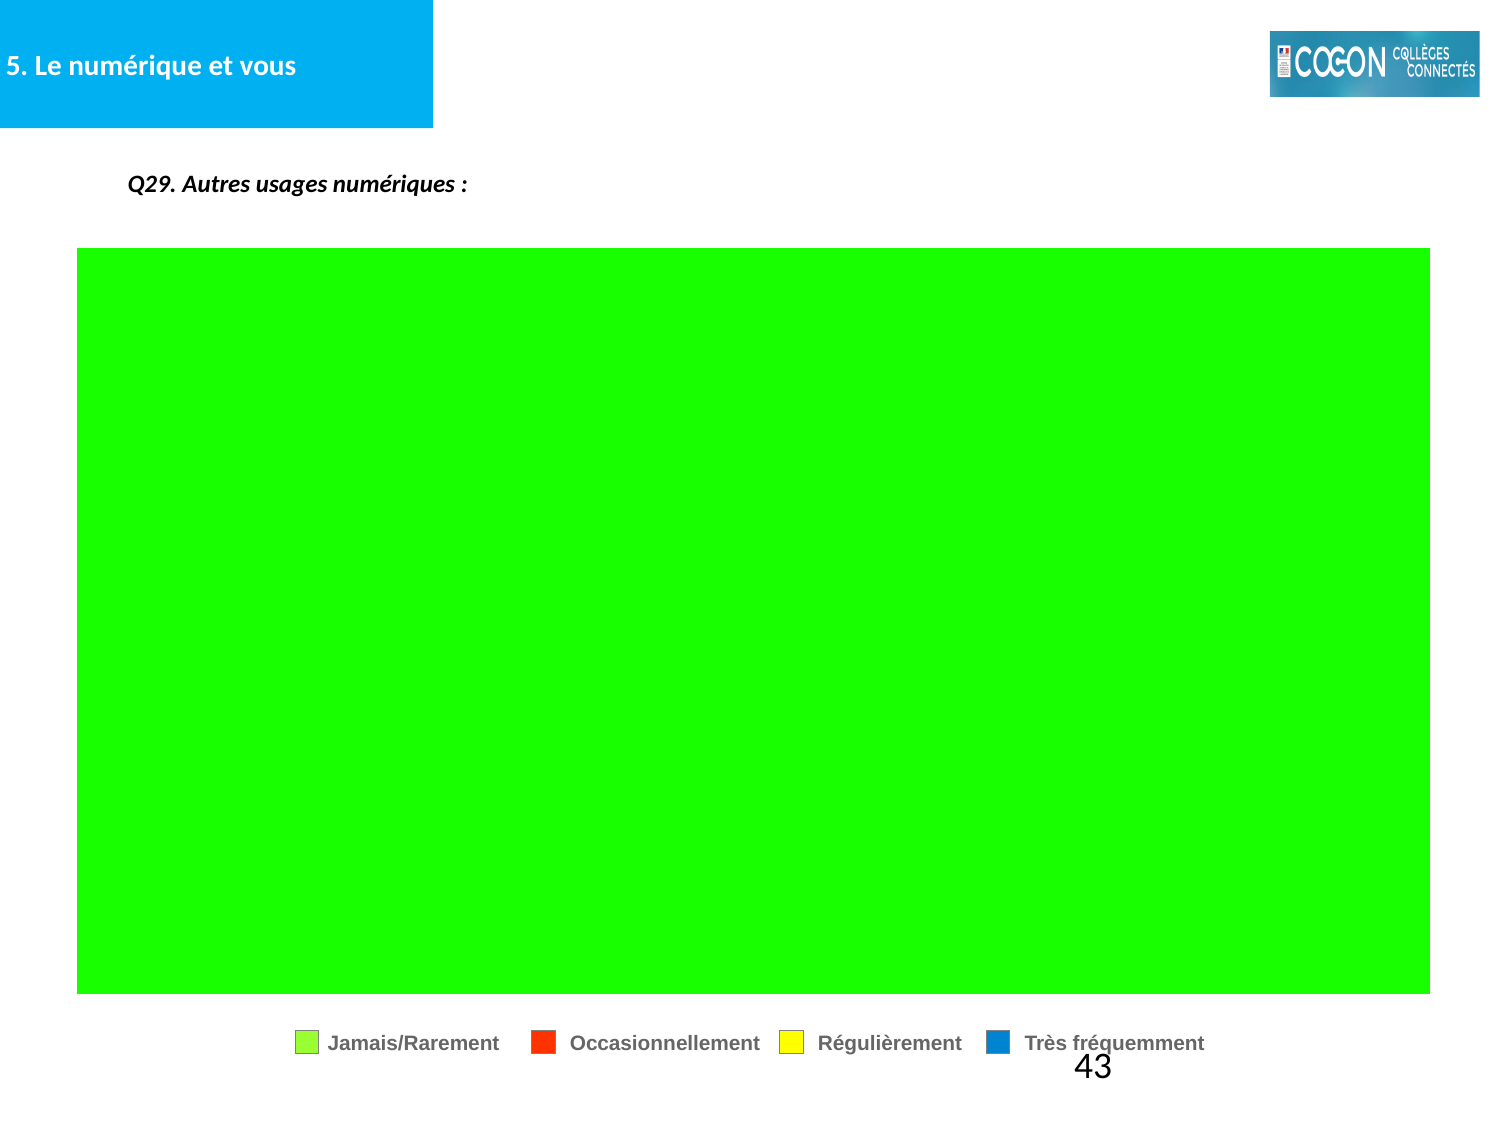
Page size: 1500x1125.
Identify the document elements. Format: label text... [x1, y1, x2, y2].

text_box [792, 1030, 803, 1054]
text_box [986, 1030, 1009, 1054]
text_box Occasionnellement [555, 1024, 792, 1064]
picture [77, 248, 1430, 994]
text_box Q29. Autres usages numériques : [112, 166, 1407, 221]
text_box Très fréquemment [1009, 1024, 1223, 1064]
text_box [295, 1030, 312, 1054]
text_box Jamais/Rarement [312, 1024, 532, 1064]
text_box 5. Le numérique et vous [0, 0, 434, 129]
text_box <numéro> [1059, 1042, 1397, 1103]
text_box [532, 1030, 555, 1054]
text_box Régulièrement [803, 1024, 981, 1064]
picture [1269, 31, 1480, 97]
